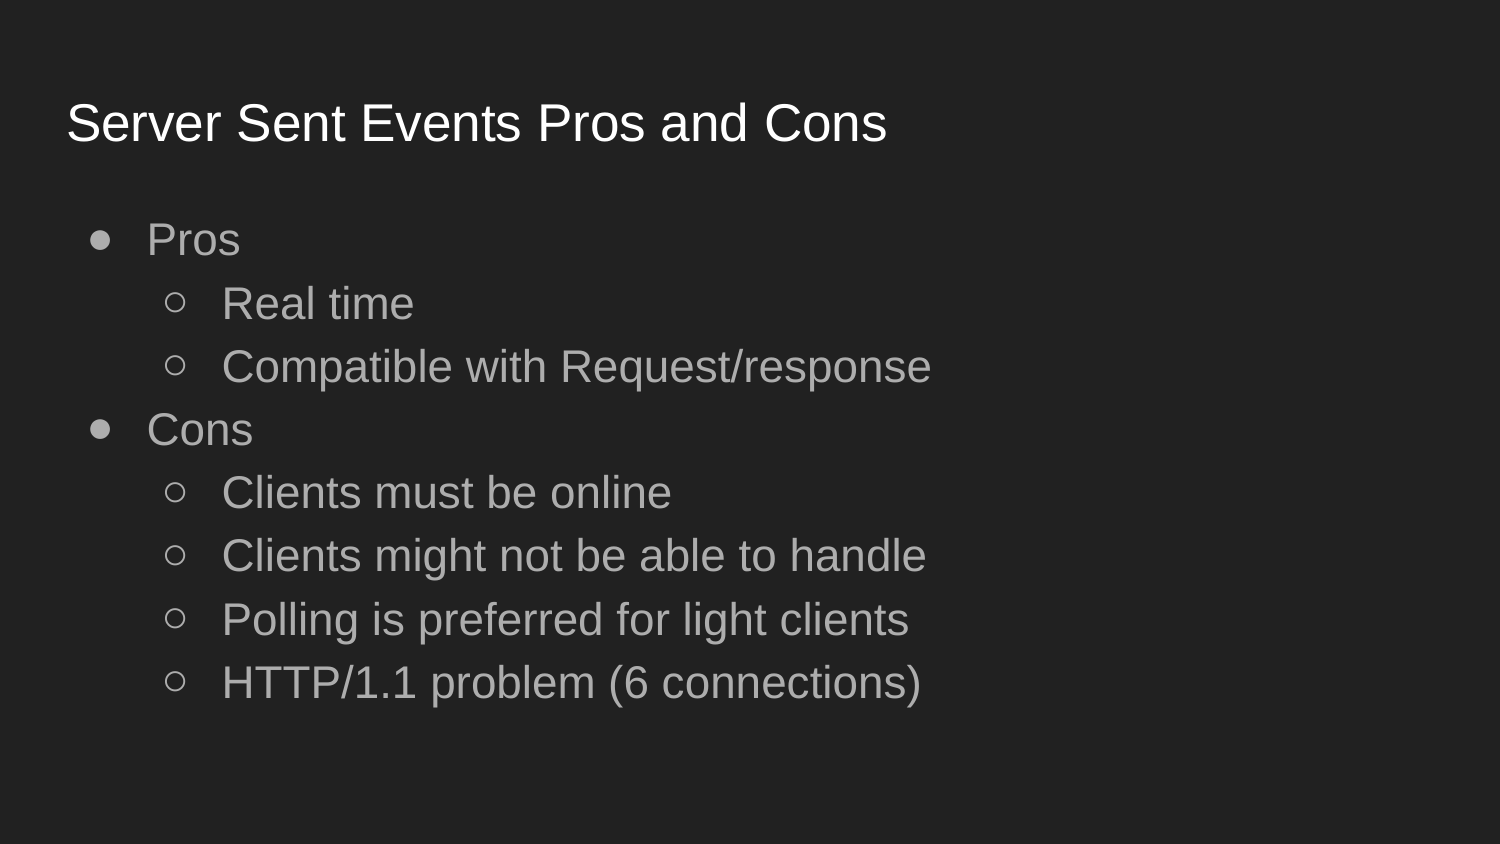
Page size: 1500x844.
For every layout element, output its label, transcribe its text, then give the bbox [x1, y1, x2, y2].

list Pros Real time Compatible with Request/response Cons Clients must be online Clients might not be able to handle Polling is preferred for light clients HTTP/1.1 problem (6 connections) [56, 186, 1248, 732]
title Server Sent Events Pros and Cons [51, 72, 1449, 167]
